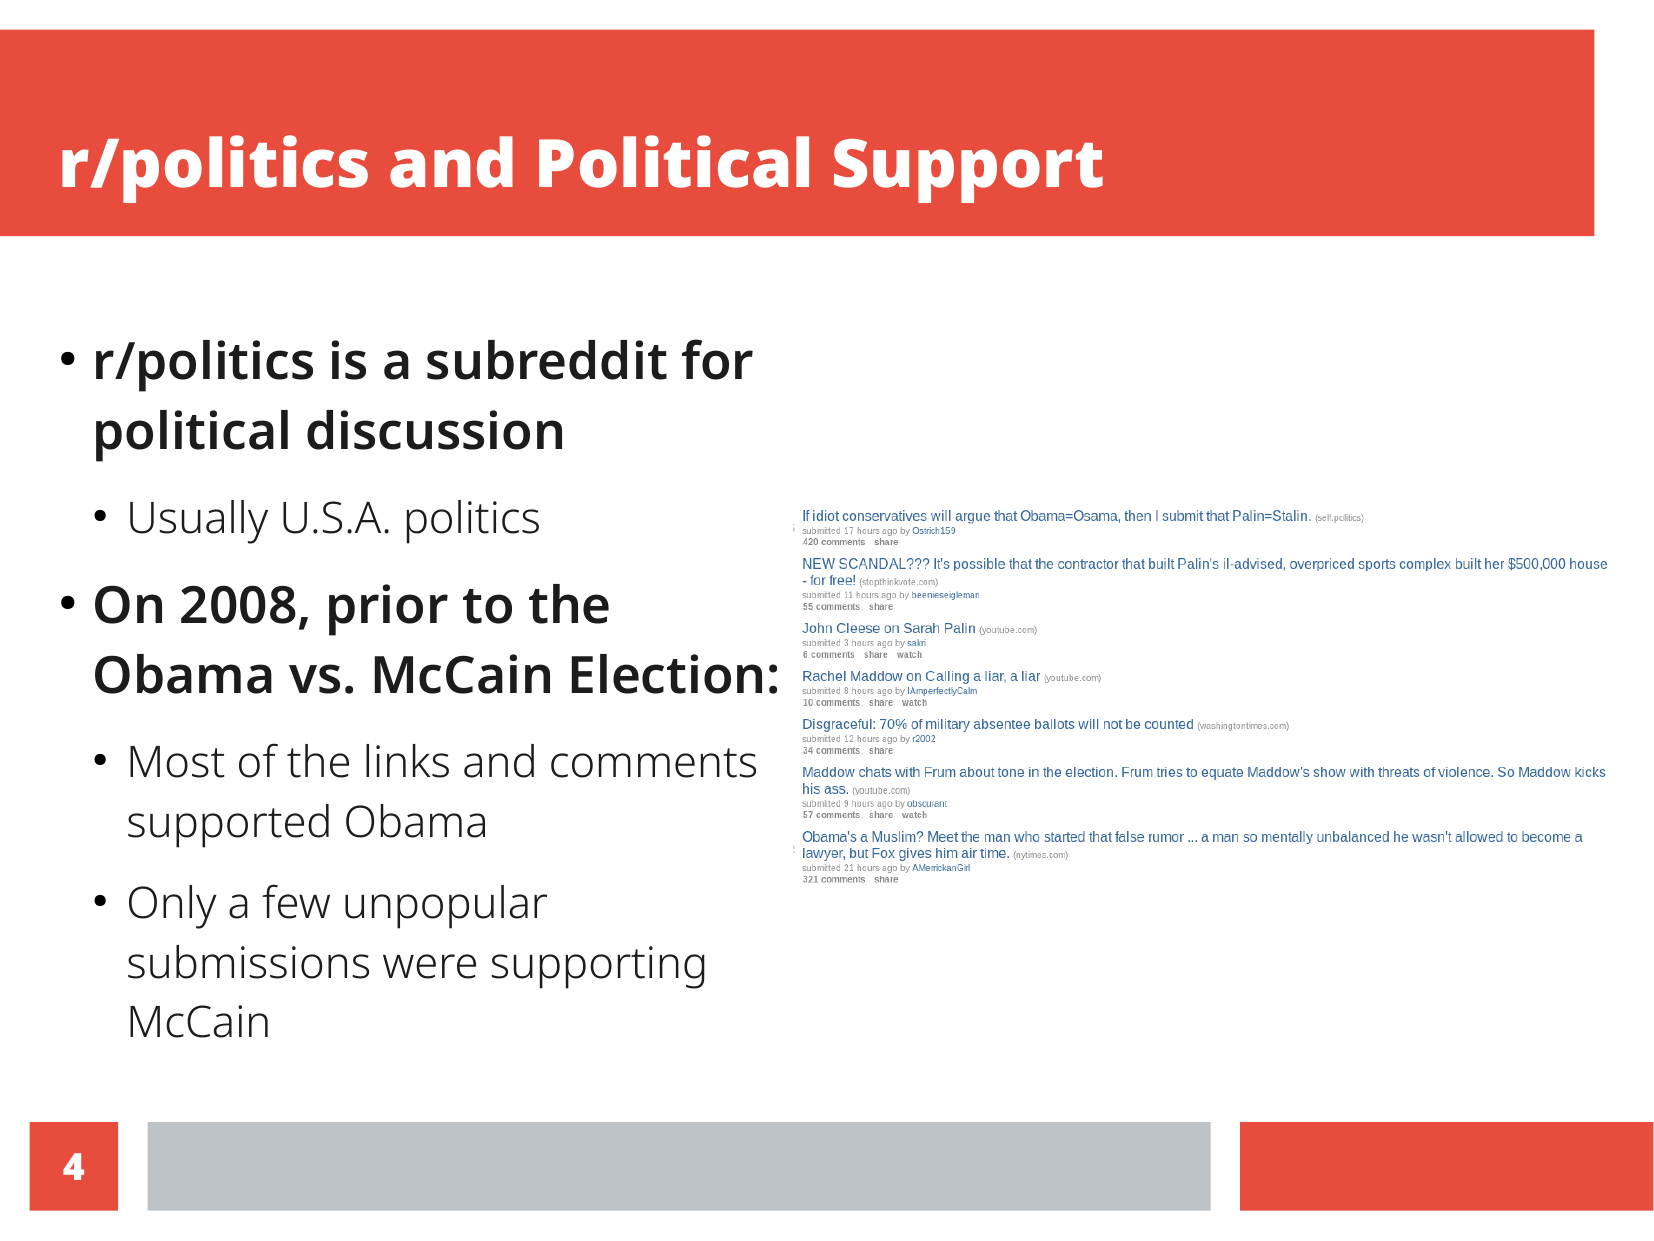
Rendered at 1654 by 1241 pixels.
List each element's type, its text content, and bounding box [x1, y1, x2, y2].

picture [793, 503, 1609, 883]
list r/politics is a subreddit for political discussion Usually U.S.A. politics On 2008, prior to the Obama vs. McCain Election: Most of the links and comments supported Obama Only a few unpopular submissions were supporting McCain [59, 324, 794, 1093]
title r/politics and Political Support [59, 59, 1595, 207]
